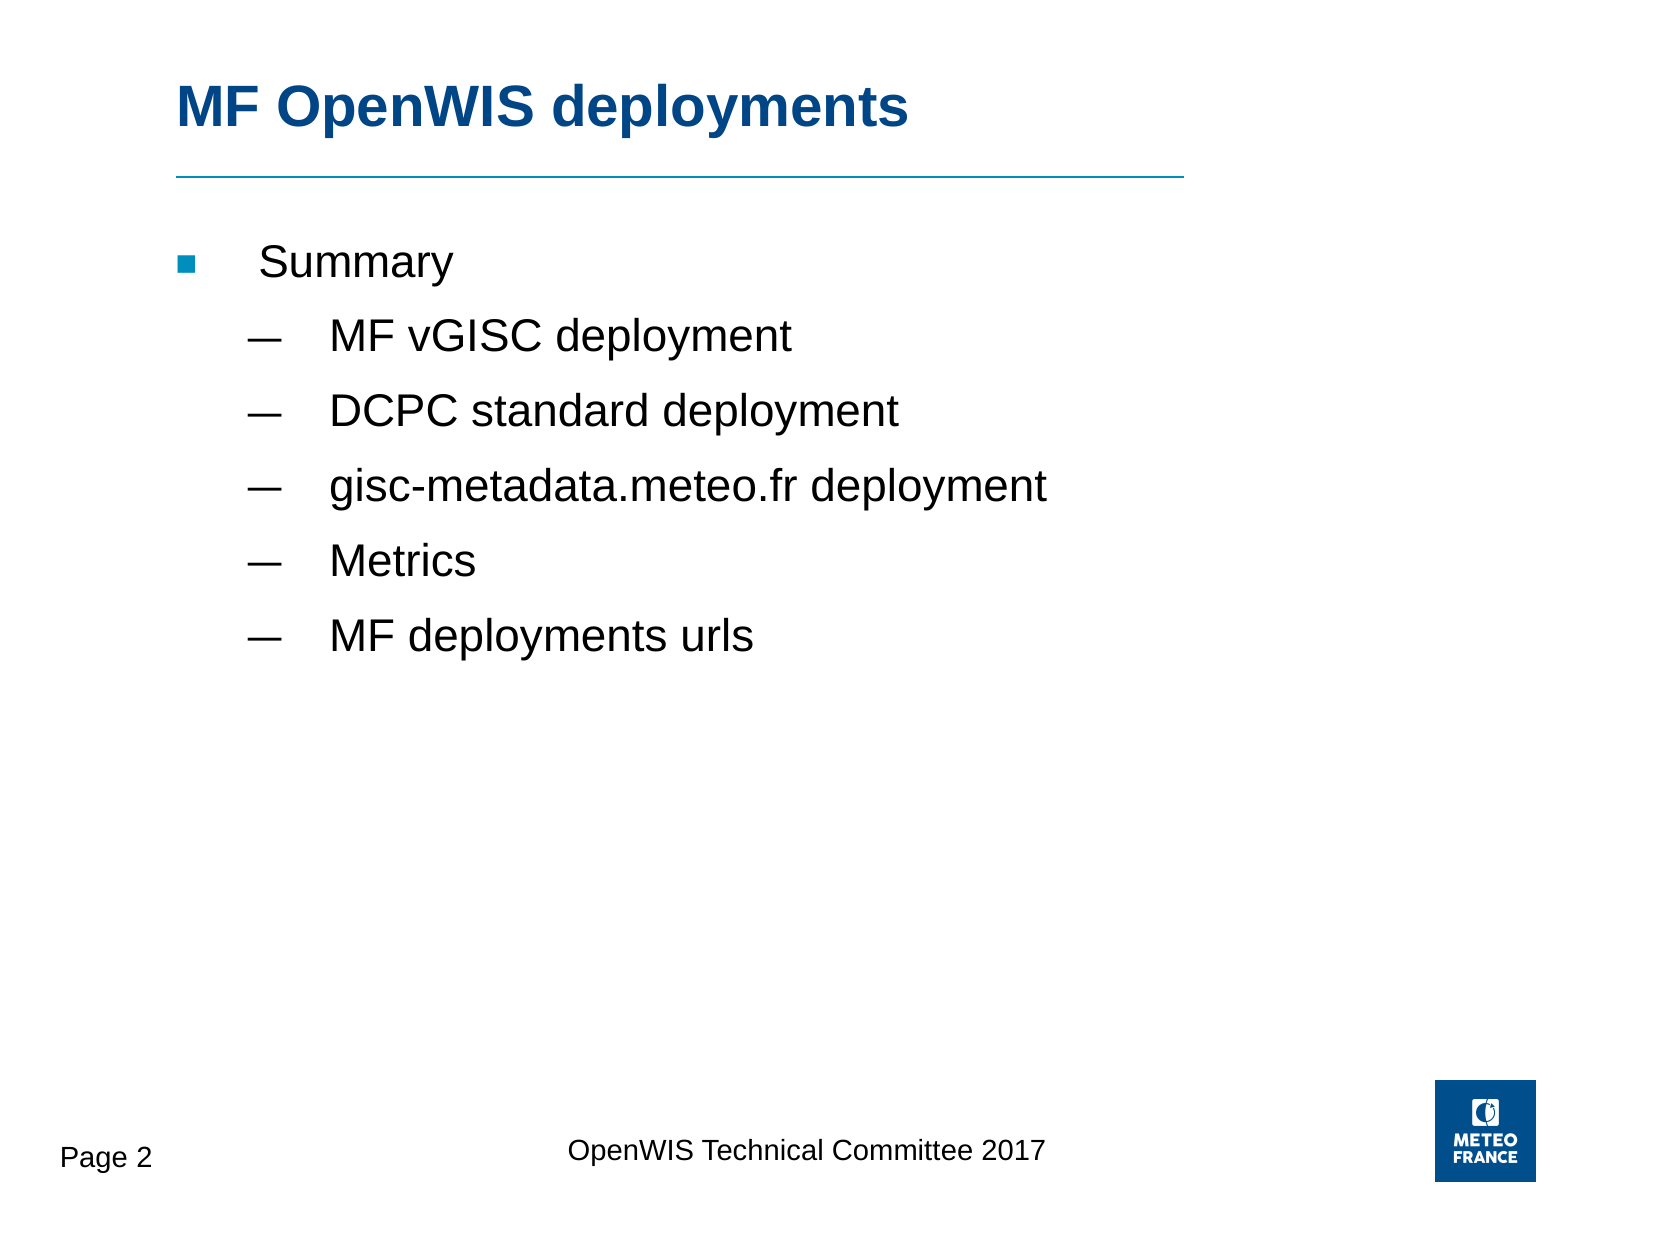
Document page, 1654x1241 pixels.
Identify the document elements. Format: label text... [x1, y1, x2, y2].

title MF OpenWIS deployments [176, 8, 1609, 139]
picture [1435, 1080, 1536, 1182]
list Summary MF vGISC deployment DCPC standard deployment gisc-metadata.meteo.fr deployment Metrics MF deployments urls [157, 235, 1571, 1010]
